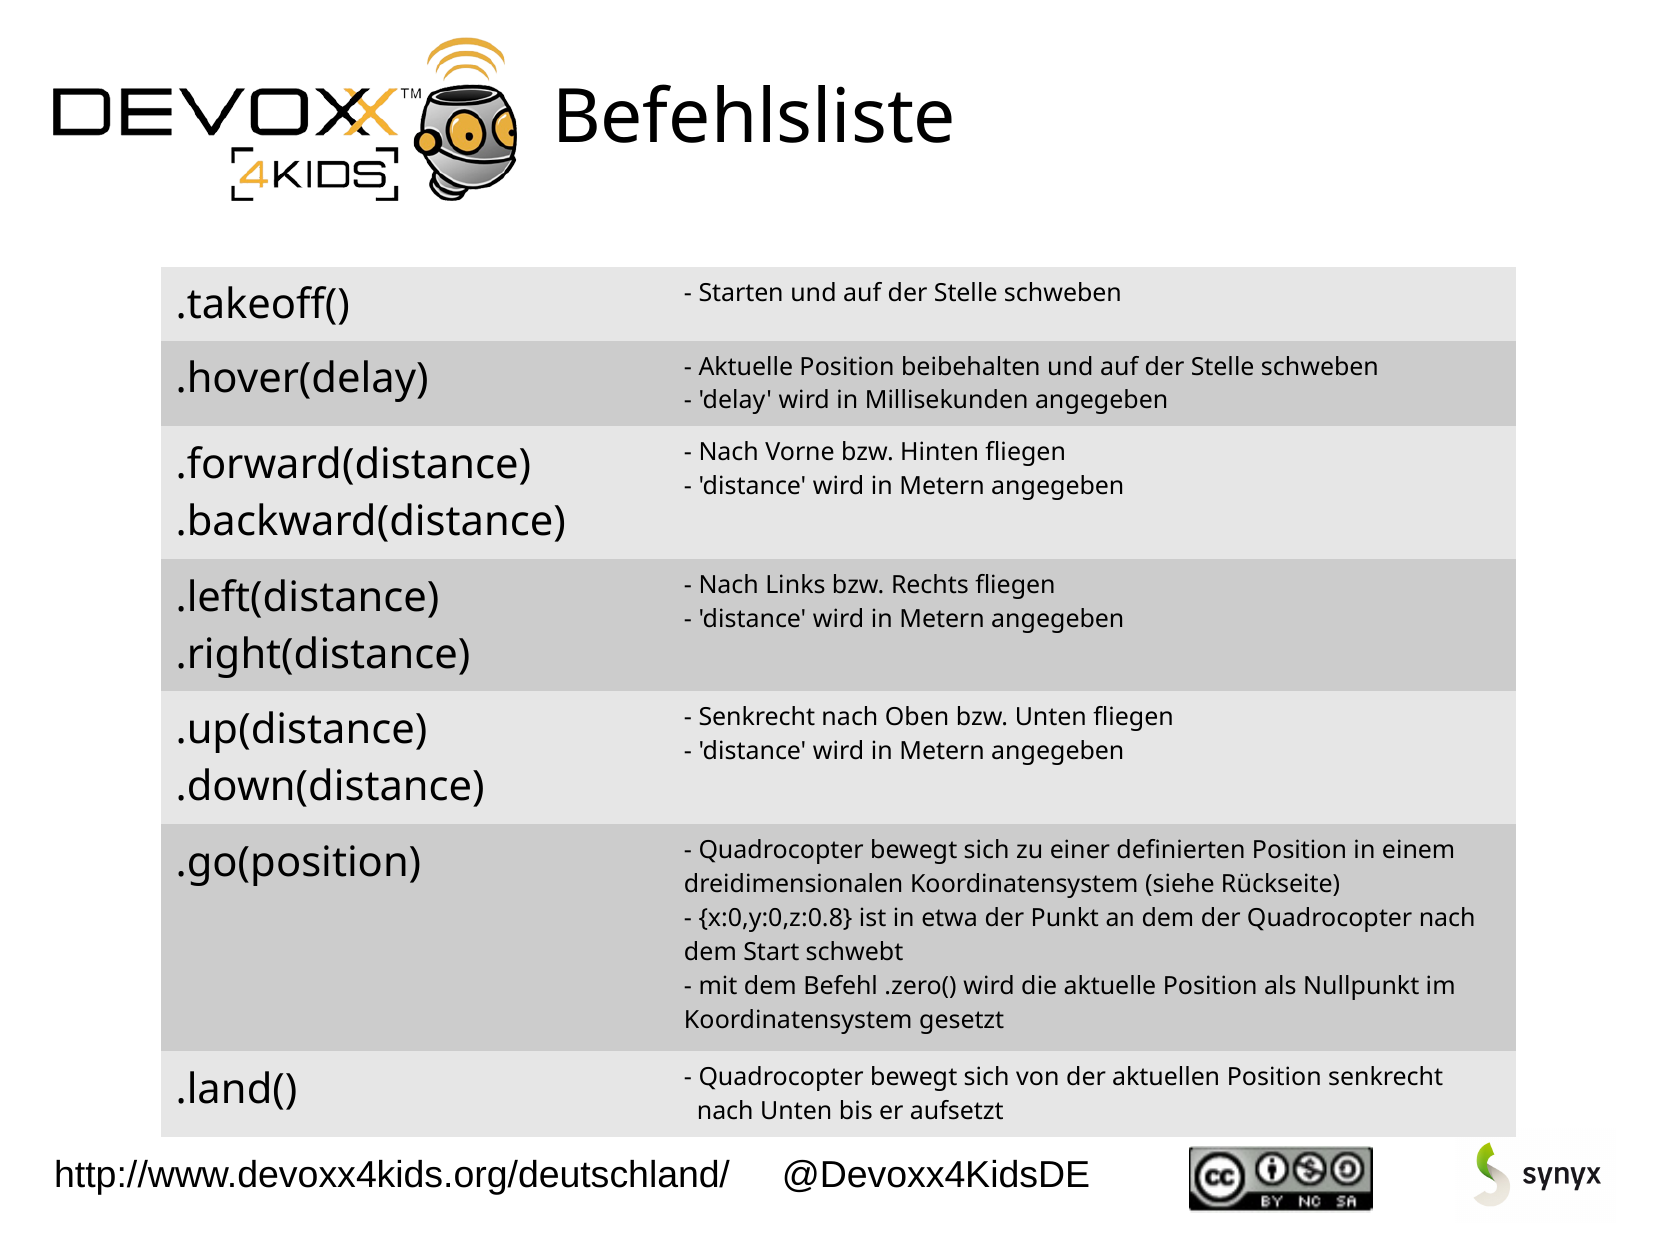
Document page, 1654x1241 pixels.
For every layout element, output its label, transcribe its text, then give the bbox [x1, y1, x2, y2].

picture [53, 37, 517, 201]
table_cell - Nach Links bzw. Rechts fliegen - 'distance' wird in Metern angegeben [669, 559, 1516, 691]
title Befehlsliste [537, 60, 1595, 302]
table_cell .left(distance) .right(distance) [161, 559, 669, 691]
table_cell - Aktuelle Position beibehalten und auf der Stelle schweben - 'delay' wird in Millisekunden angegeben [669, 341, 1516, 426]
table_cell - Quadrocopter bewegt sich von der aktuellen Position senkrecht nach Unten bis er aufsetzt [669, 1051, 1516, 1137]
table_cell .go(position) [161, 824, 669, 1051]
table_cell - Nach Vorne bzw. Hinten fliegen - 'distance' wird in Metern angegeben [669, 426, 1516, 559]
table_cell - Senkrecht nach Oben bzw. Unten fliegen - 'distance' wird in Metern angegeben [669, 691, 1516, 824]
table_cell - Quadrocopter bewegt sich zu einer definierten Position in einem dreidimensionalen Koordinatensystem (siehe Rückseite) - {x:0,y:0,z:0.8} ist in etwa der Punkt an dem der Quadrocopter nach dem Start schwebt - mit dem Befehl .zero() wird die aktuelle Position als Nullpunkt im Koordinatensystem gesetzt [669, 824, 1516, 1051]
table_cell .land() [161, 1051, 669, 1137]
table_cell .hover(delay) [161, 341, 669, 426]
table_cell .forward(distance) .backward(distance) [161, 426, 669, 559]
table_cell .up(distance) .down(distance) [161, 691, 669, 824]
picture [1189, 1146, 1373, 1213]
table_header - Starten und auf der Stelle schweben [669, 267, 1516, 341]
table_header .takeoff() [161, 267, 669, 341]
picture [1455, 1128, 1616, 1223]
